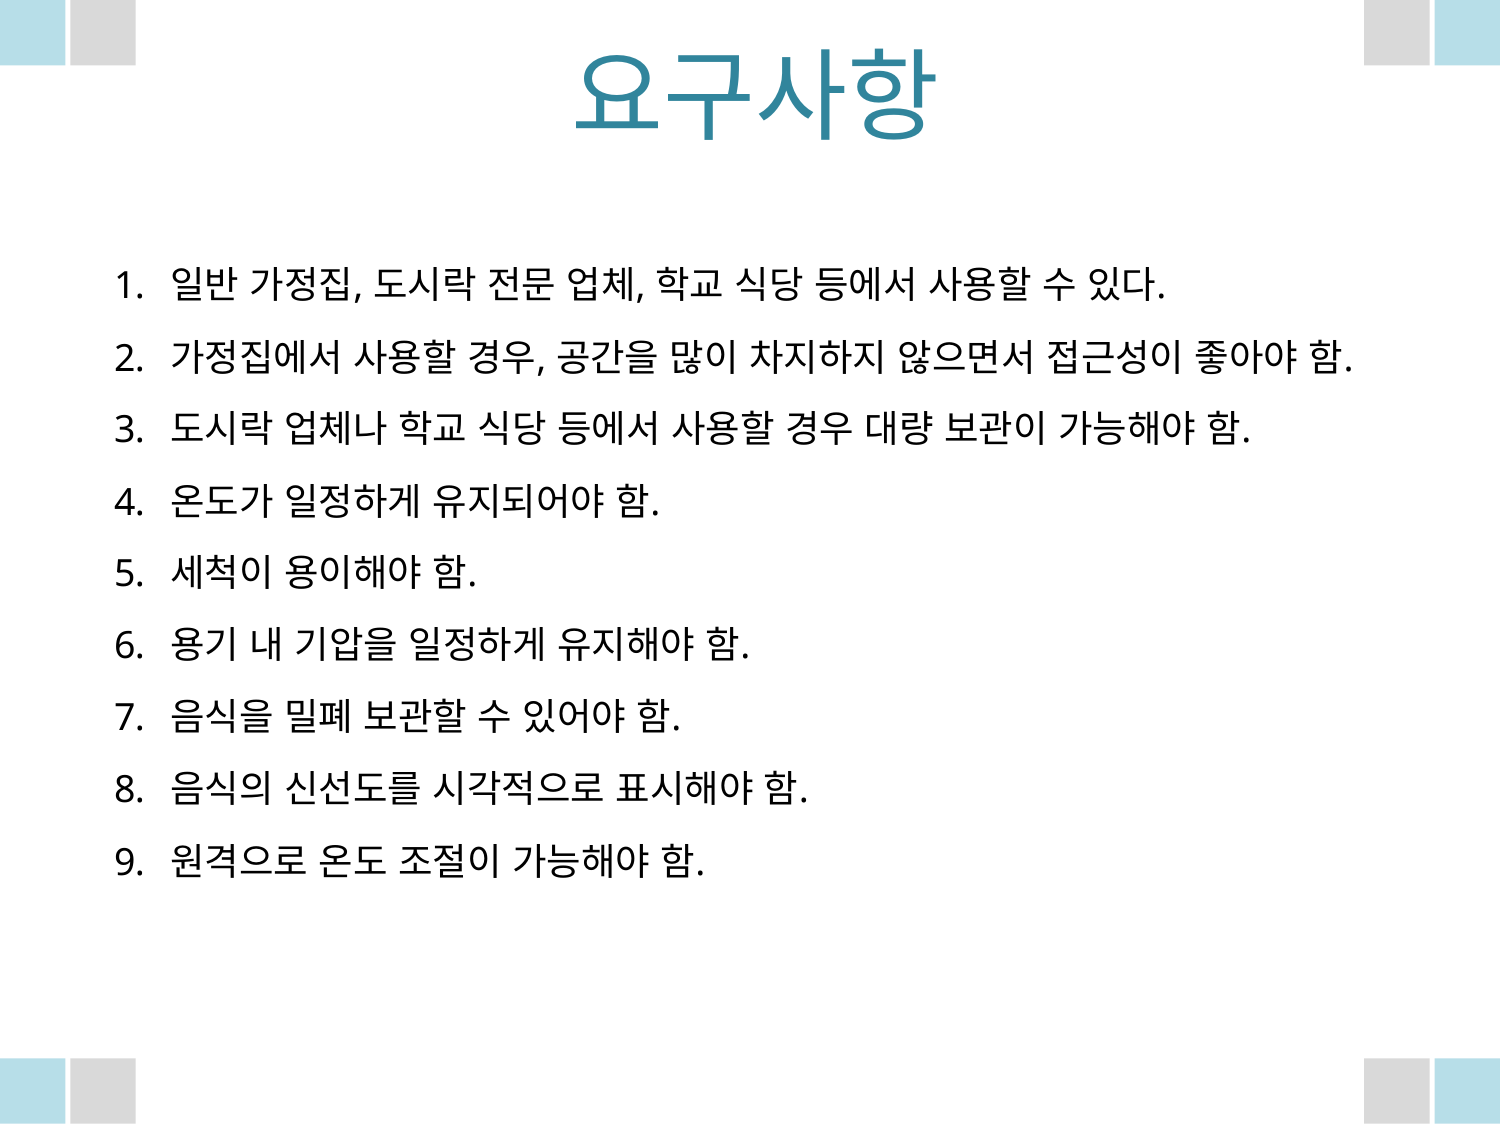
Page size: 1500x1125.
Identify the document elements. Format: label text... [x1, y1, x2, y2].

text_box [70, 1058, 136, 1124]
text_box [1364, 1058, 1430, 1124]
text_box [0, 0, 66, 66]
text_box [1434, 0, 1500, 66]
text_box [1364, 0, 1430, 66]
text_box 요구사항 [277, 25, 1235, 161]
text_box 일반 가정집, 도시락 전문 업체, 학교 식당 등에서 사용할 수 있다. 가정집에서 사용할 경우, 공간을 많이 차지하지 않으면서 접근성이 좋아야 함. 도시락 업체나 학교 식당 등에서 사용할 경우 대량 보관이 가능해야 함. 온도가 일정하게 유지되어야 함. 세척이 용이해야 함. 용기 내 기압을 일정하게 유지해야 함. 음식을 밀폐 보관할 수 있어야 함. 음식의 신선도를 시각적으로 표시해야 함. 원격으로 온도 조절이 가능해야 함. [99, 227, 1394, 890]
text_box [70, 0, 136, 66]
text_box [1434, 1058, 1500, 1124]
text_box [0, 1058, 66, 1124]
